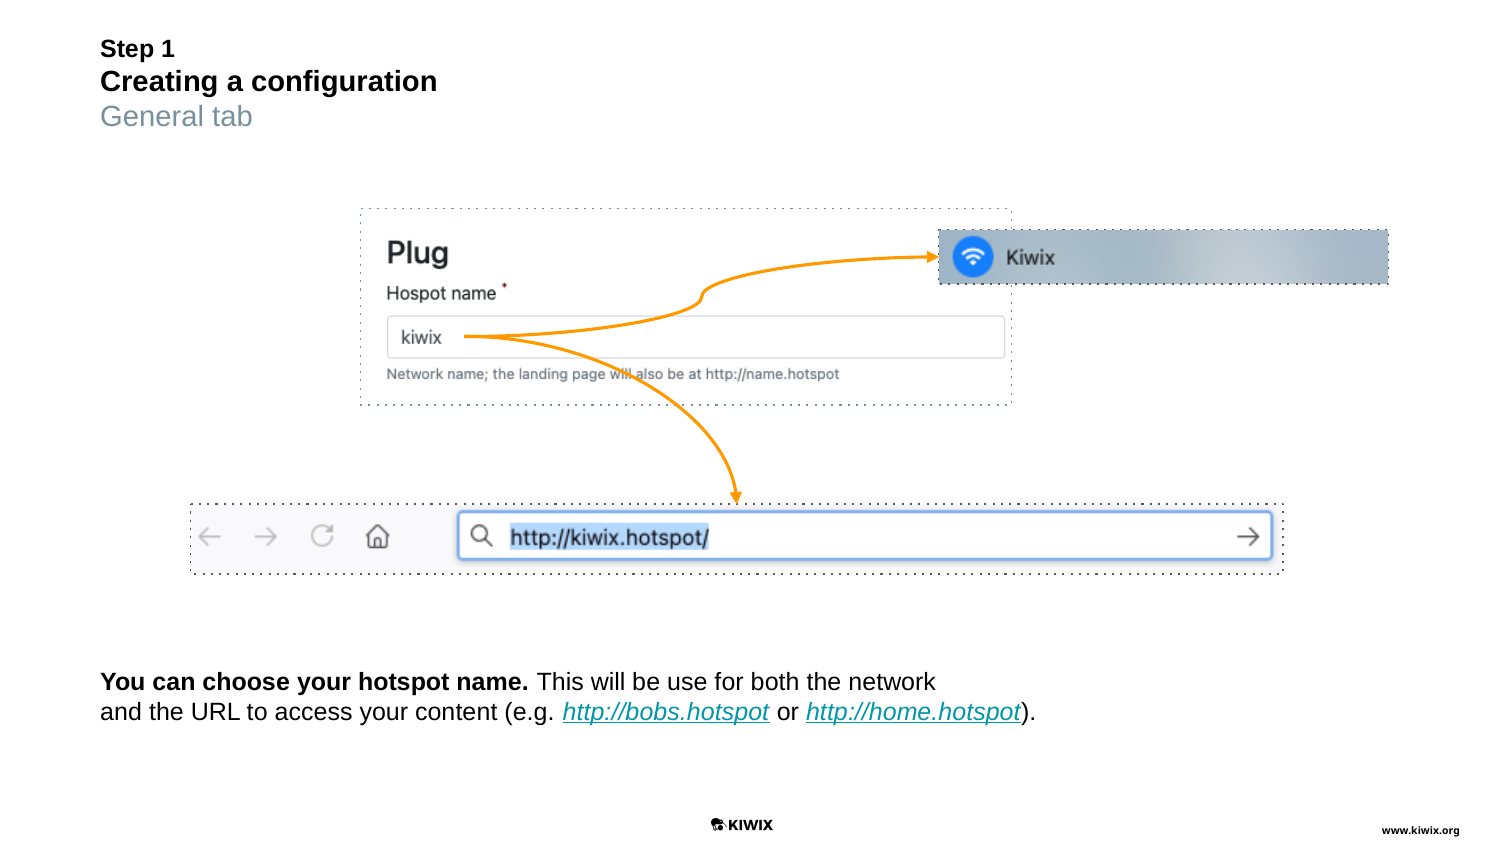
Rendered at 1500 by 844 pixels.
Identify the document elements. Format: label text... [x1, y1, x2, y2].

picture [191, 504, 1283, 574]
picture [361, 209, 1388, 404]
text_box Step 1 Creating a configuration General tab [85, 17, 985, 148]
picture [711, 818, 773, 831]
text_box www.kiwix.org [983, 810, 1476, 844]
text_box You can choose your hotspot name. This will be use for both the network and the URL to access your content (e.g. http://bobs.hotspot or http://home.hotspot). [85, 650, 1084, 741]
